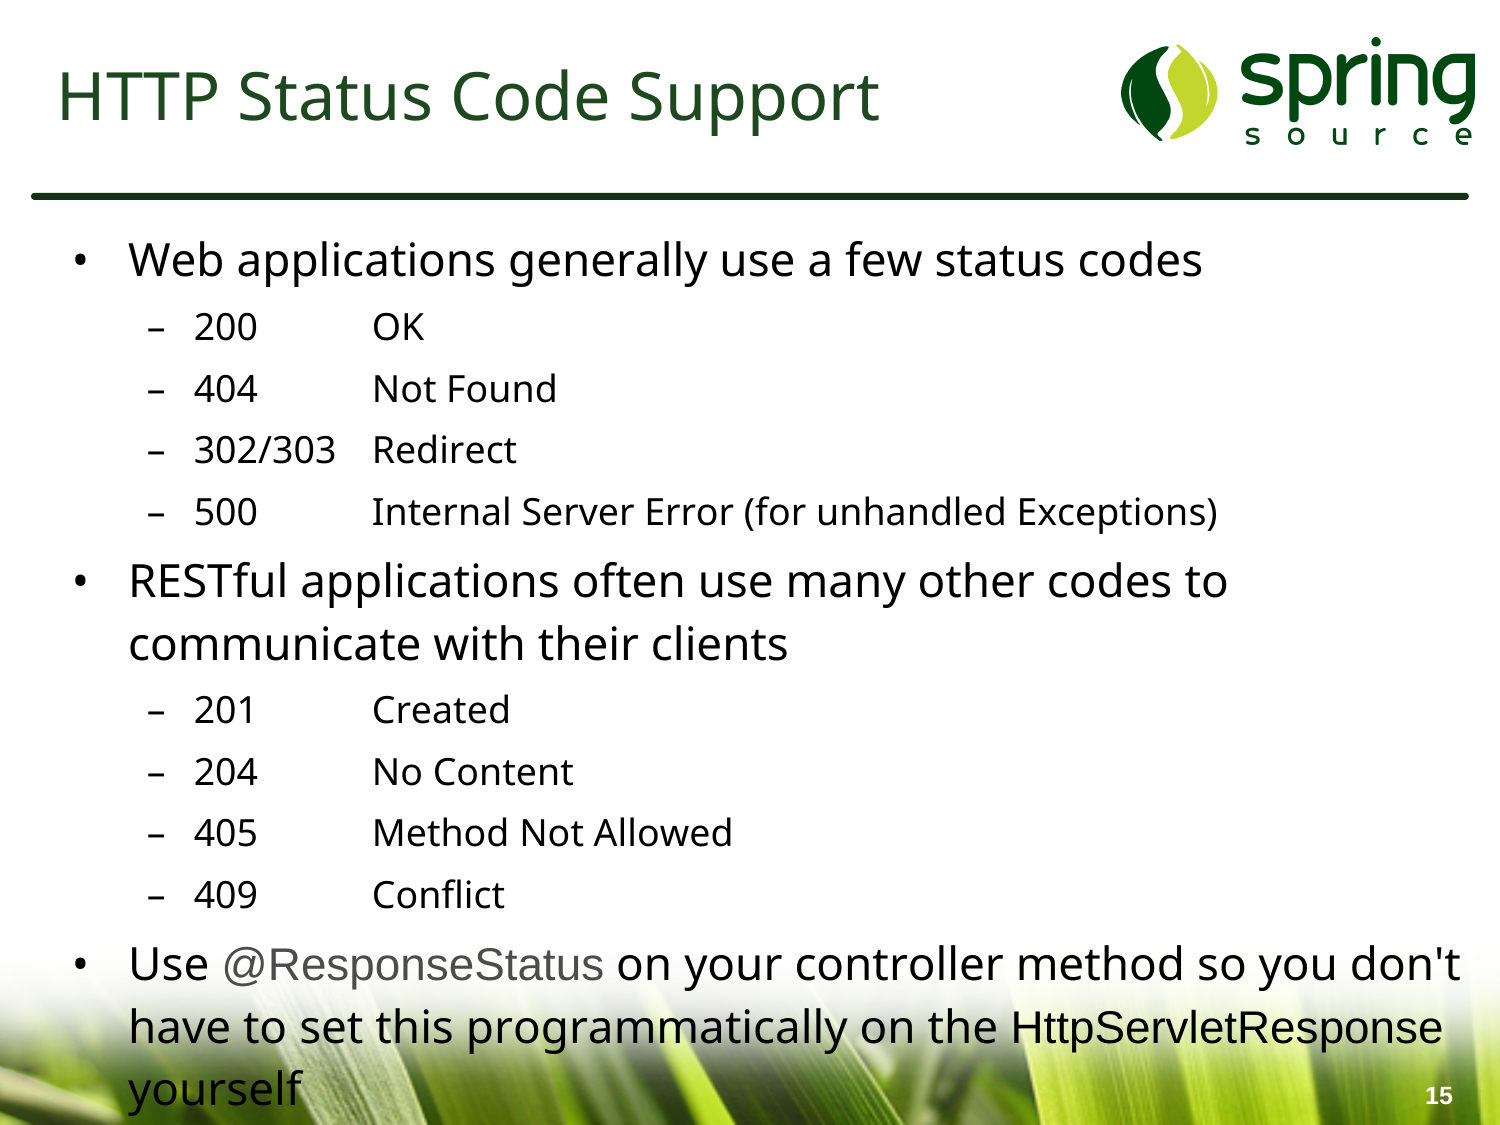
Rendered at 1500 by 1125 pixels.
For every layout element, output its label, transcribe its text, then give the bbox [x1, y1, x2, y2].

picture [473, 1034, 486, 1040]
list Web applications generally use a few status codes 200 OK 404 Not Found 302/303 Redirect 500 Internal Server Error (for unhandled Exceptions) RESTful applications often use many other codes to communicate with their clients 201 Created 204 No Content 405 Method Not Allowed 409 Conflict Use @ResponseStatus on your controller method so you don't have to set this programmatically on the HttpServletResponse yourself [71, 227, 1464, 1034]
picture [1121, 37, 1475, 145]
picture [520, 1034, 534, 1040]
picture [593, 1034, 605, 1040]
picture [1076, 1034, 1088, 1040]
picture [547, 1034, 560, 1040]
picture [0, 944, 1500, 1125]
picture [781, 1034, 793, 1040]
picture [705, 1034, 717, 1040]
picture [1325, 1034, 1337, 1040]
picture [162, 1034, 174, 1040]
picture [266, 1034, 280, 1040]
picture [1350, 1034, 1363, 1040]
picture [866, 1034, 880, 1040]
title HTTP Status Code Support [56, 14, 1089, 175]
